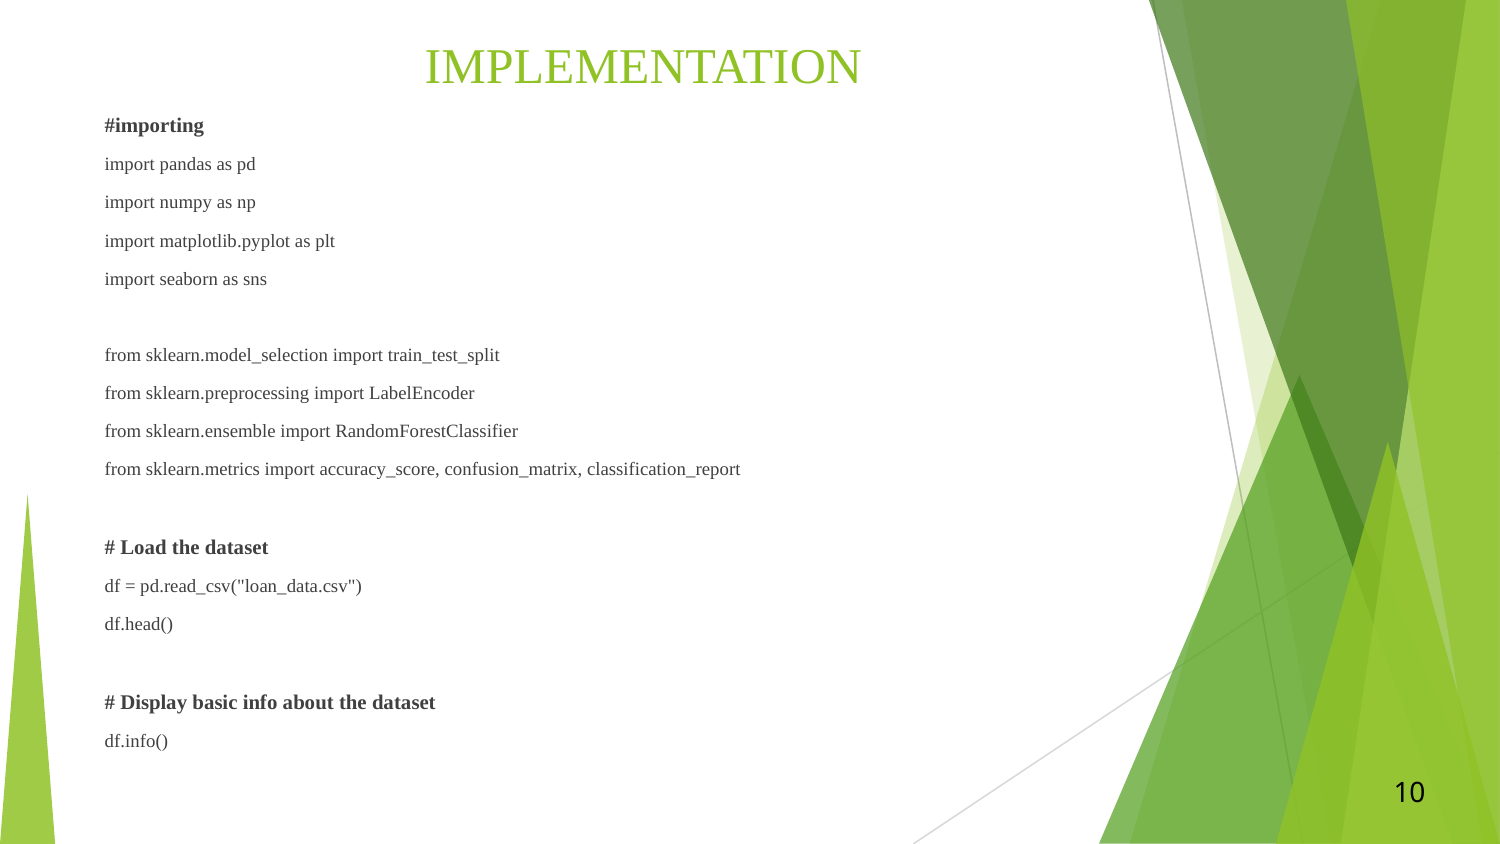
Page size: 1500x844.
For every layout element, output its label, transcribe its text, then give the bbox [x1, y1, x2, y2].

title IMPLEMENTATION [140, 25, 1146, 97]
text_box [1378, 766, 1469, 832]
list #importing import pandas as pd import numpy as np import matplotlib.pyplot as plt import seaborn as sns from sklearn.model_selection import train_test_split from sklearn.preprocessing import LabelEncoder from sklearn.ensemble import RandomForestClassifier from sklearn.metrics import accuracy_score, confusion_matrix, classification_report # Load the dataset df = pd.read_csv("loan_data.csv") df.head() # Display basic info about the dataset df.info() [64, 104, 1418, 792]
